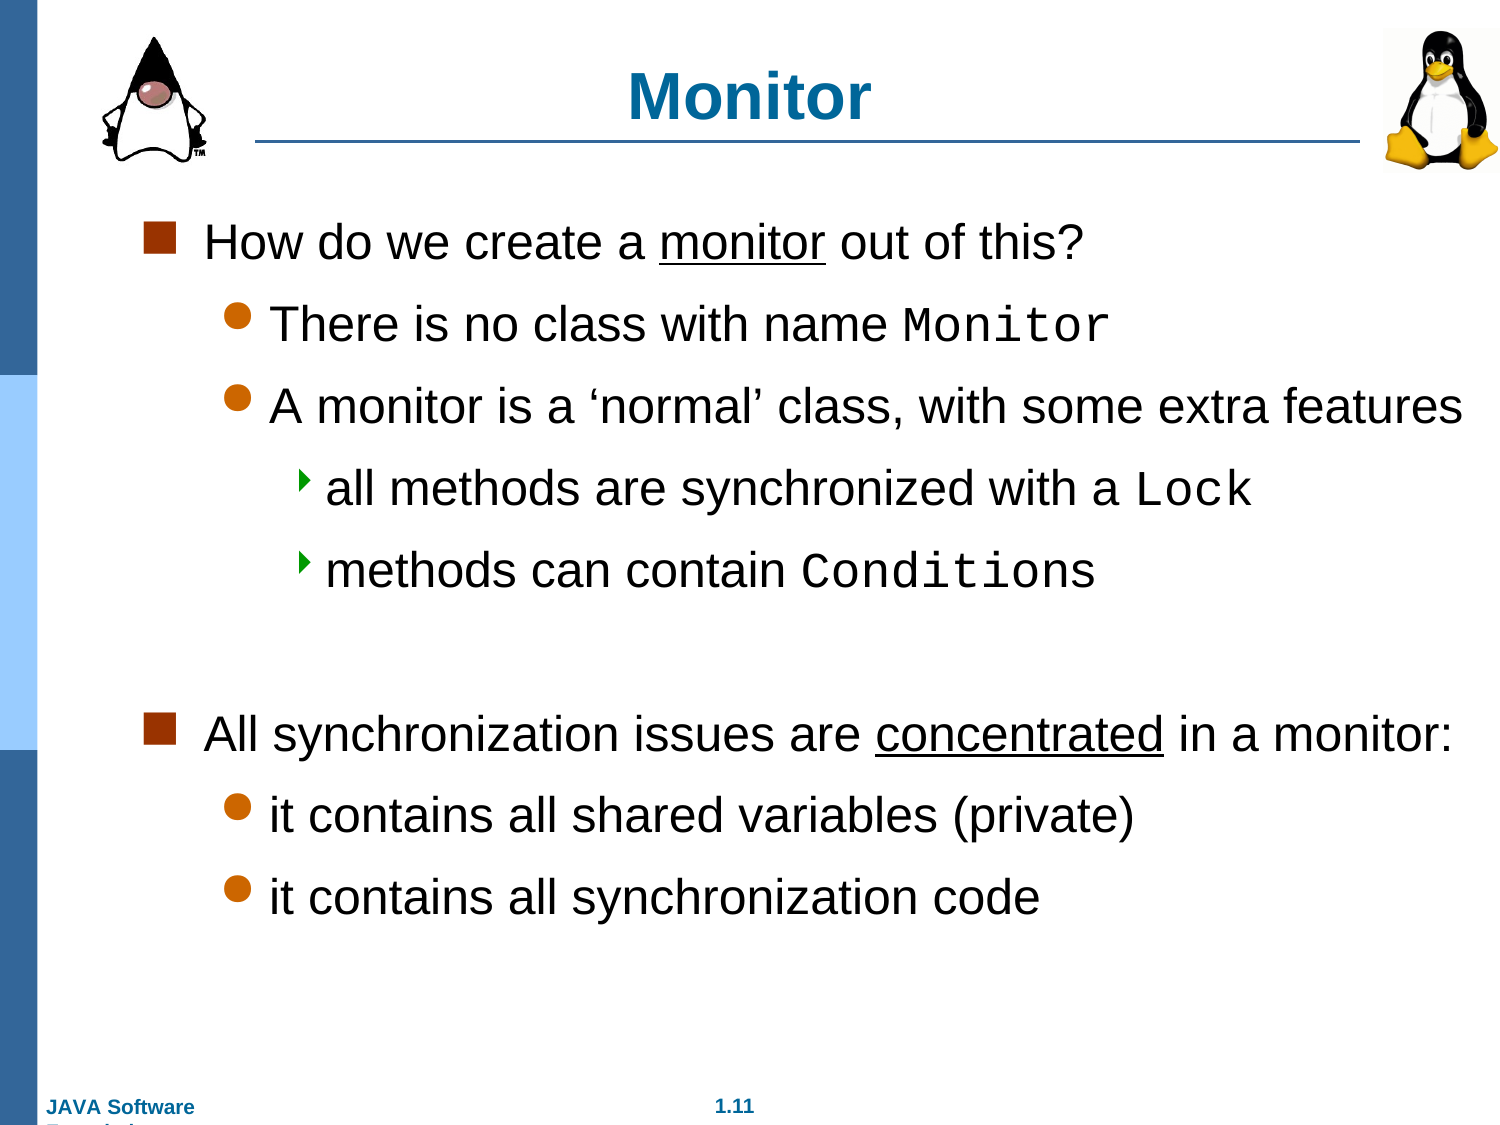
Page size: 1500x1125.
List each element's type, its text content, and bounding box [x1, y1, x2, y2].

title Monitor [75, 45, 1426, 141]
list How do we create a monitor out of this? There is no class with name Monitor A monitor is a ‘normal’ class, with some extra features all methods are synchronized with a Lock methods can contain Conditions All synchronization issues are concentrated in a monitor: it contains all shared variables (private) it contains all synchronization code [132, 202, 1483, 1041]
picture [1383, 28, 1500, 173]
picture [54, 0, 255, 200]
